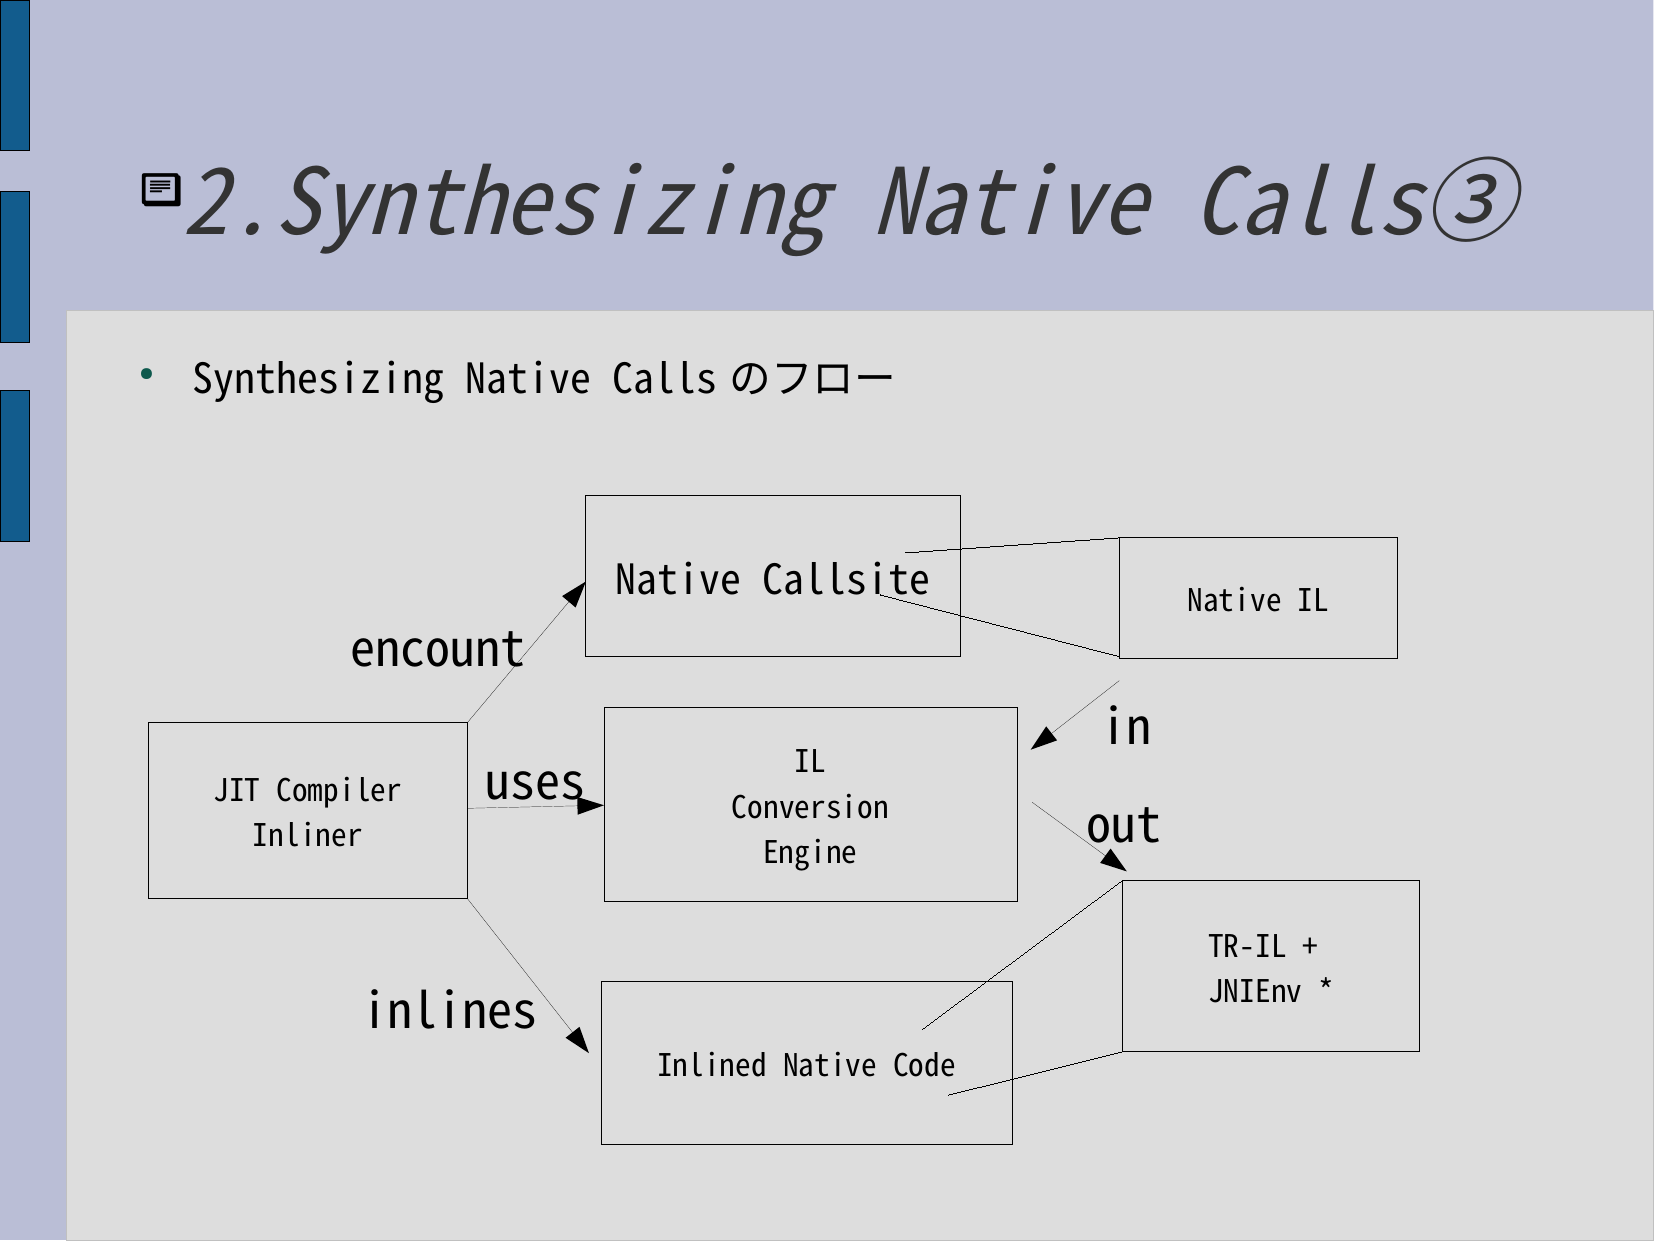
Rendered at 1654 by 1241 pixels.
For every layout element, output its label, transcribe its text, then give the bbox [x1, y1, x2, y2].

text_box in [1101, 686, 1226, 750]
text_box uses [485, 741, 632, 806]
text_box out [1086, 784, 1251, 848]
list Synthesizing Native Callsのフロー [121, 344, 1534, 1127]
text_box IL Conversion Engine [604, 707, 1018, 902]
text_box encount [350, 608, 552, 673]
title 2.Synthesizing Native Calls③ [121, 91, 1534, 299]
text_box Native IL [1119, 537, 1398, 659]
text_box Native Callsite [585, 495, 961, 657]
text_box JIT Compiler Inliner [148, 722, 468, 899]
text_box Inlined Native Code [601, 981, 1013, 1145]
text_box inlines [362, 970, 553, 1035]
text_box TR-IL + JNIEnv * [1122, 880, 1420, 1052]
